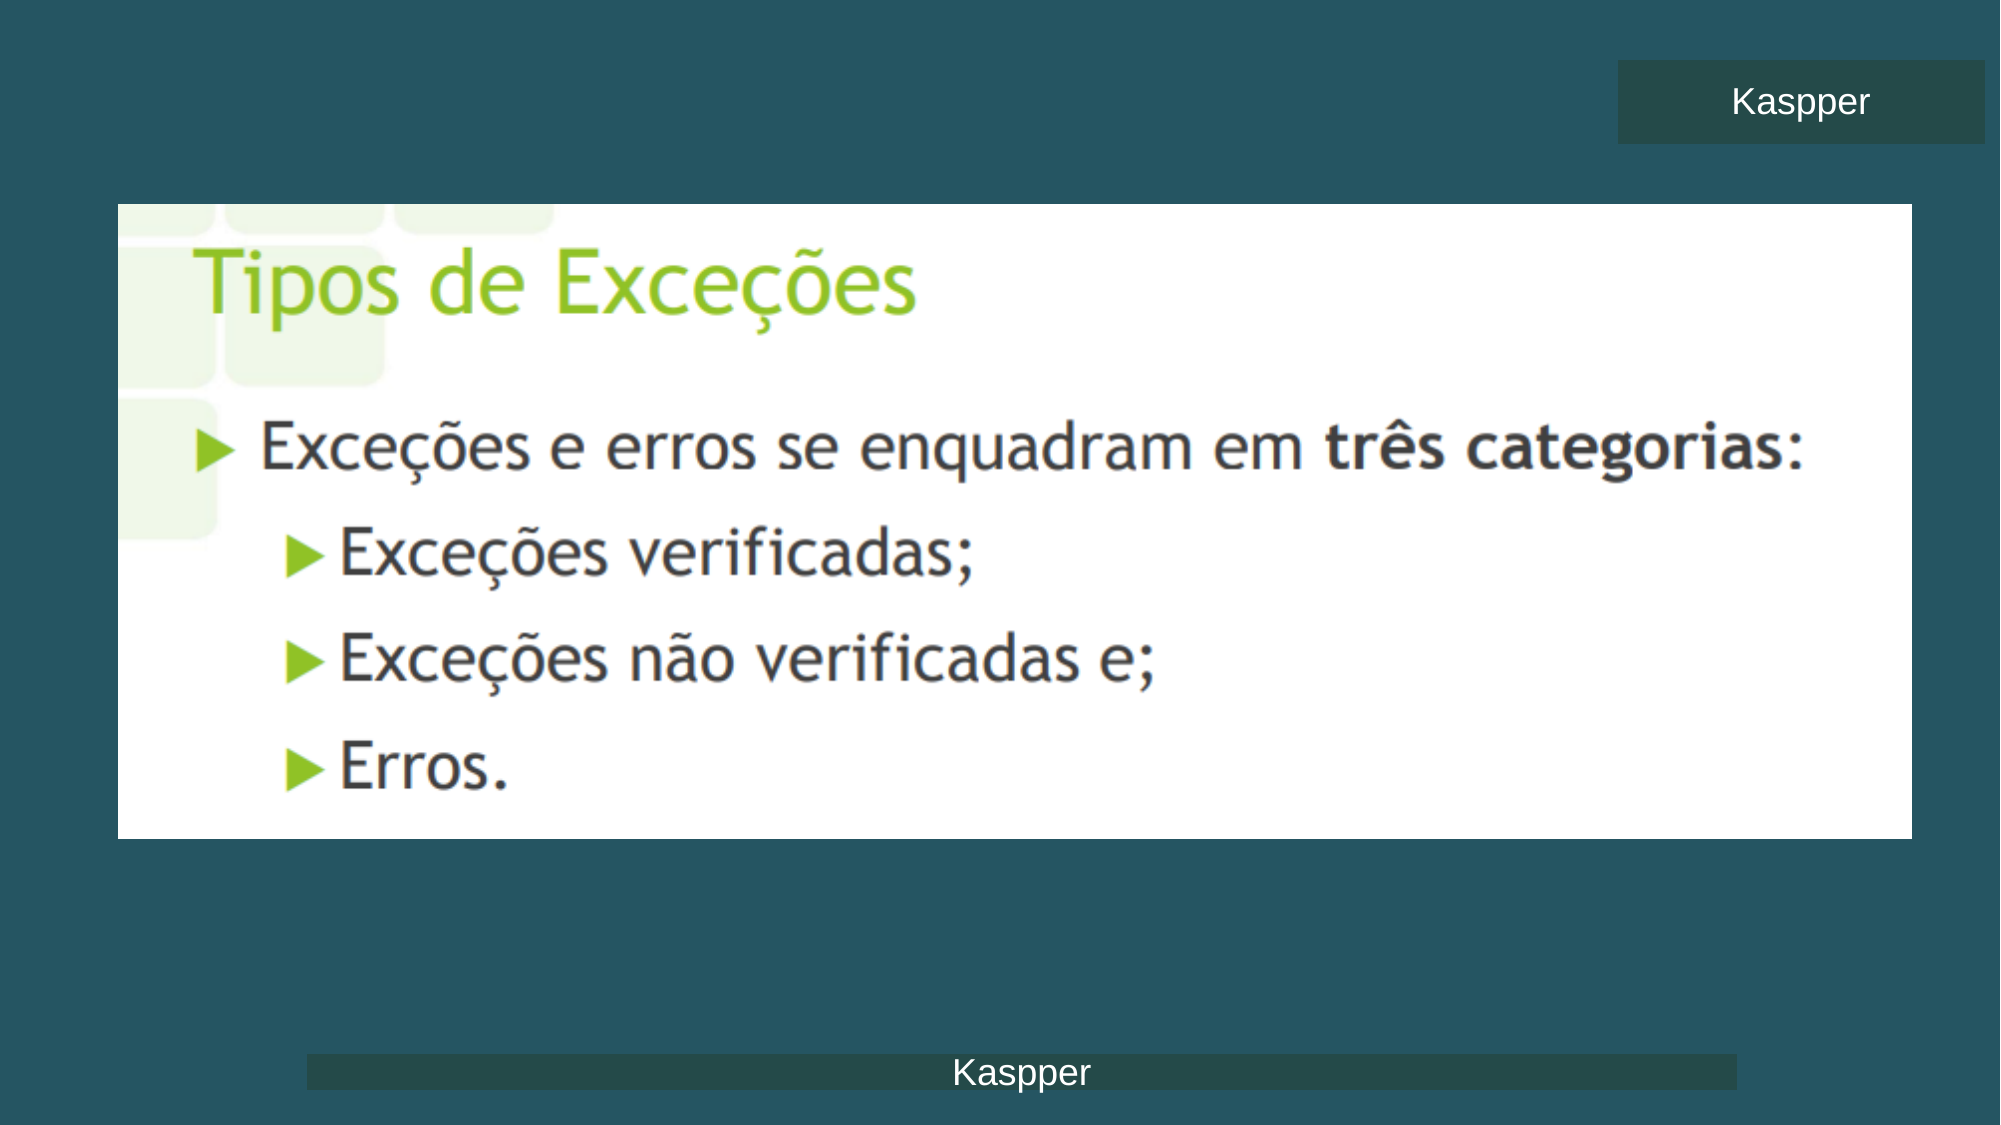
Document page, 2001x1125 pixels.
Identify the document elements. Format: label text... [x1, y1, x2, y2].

text_box Kaspper [307, 1054, 1737, 1090]
picture [118, 204, 1912, 839]
text_box Kaspper [1618, 60, 1985, 144]
text_box Kaspper [1043, 1067, 1053, 1083]
text_box Kaspper [1022, 1067, 1032, 1083]
